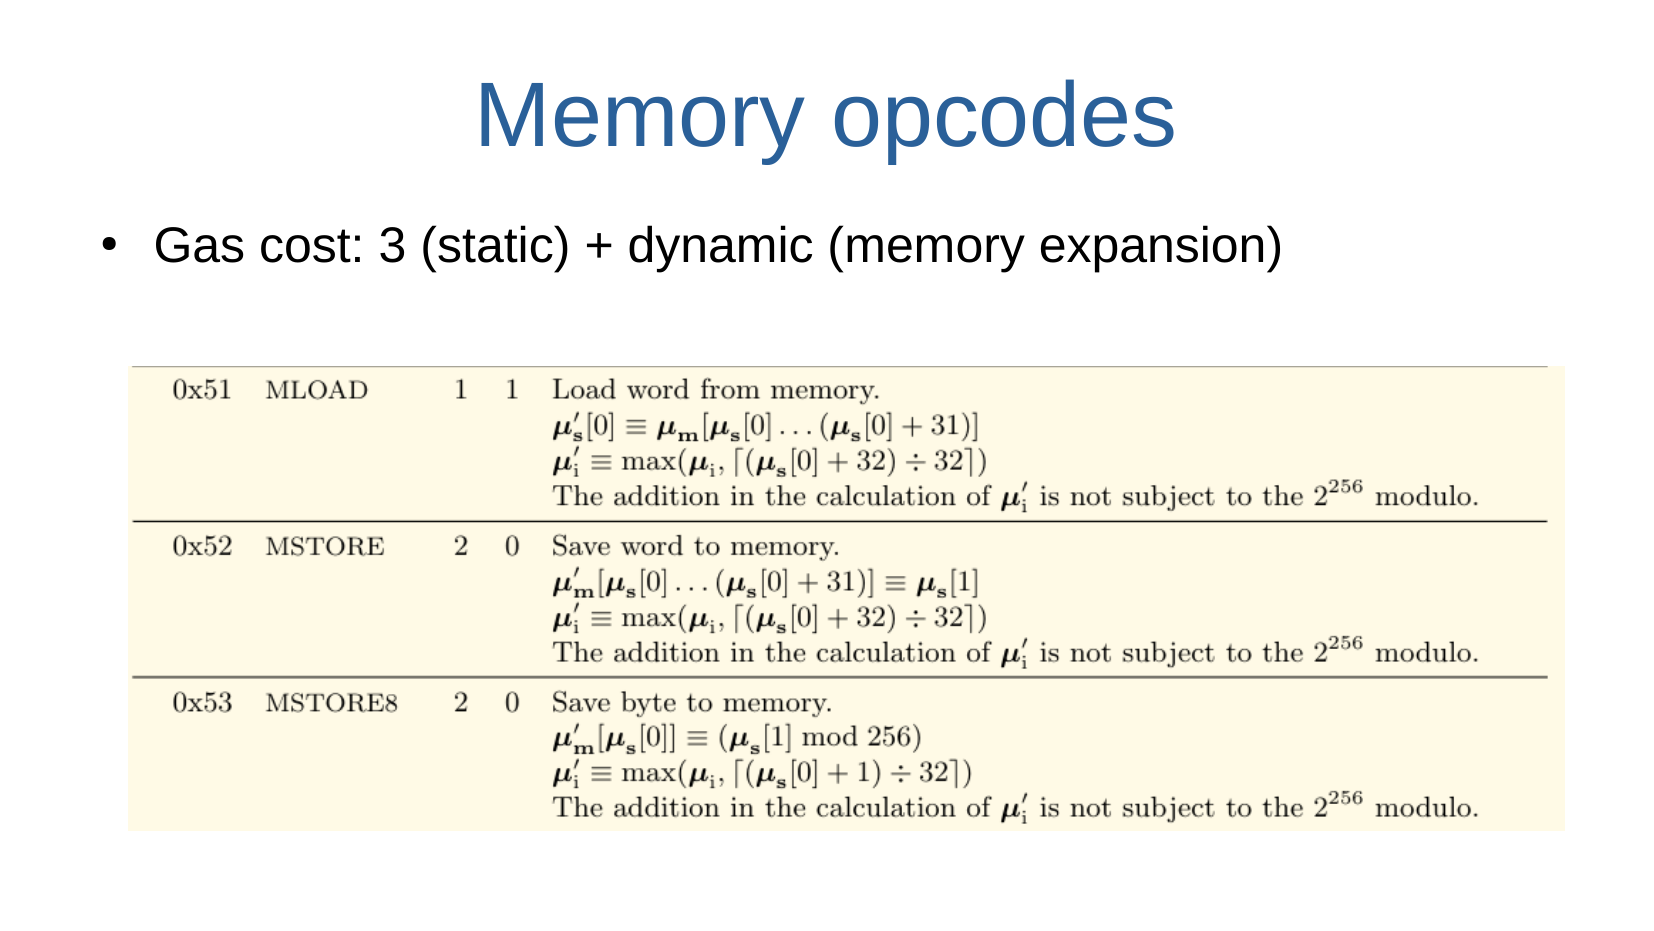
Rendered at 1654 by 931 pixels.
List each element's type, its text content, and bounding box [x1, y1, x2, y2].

picture [128, 413, 1565, 832]
title Memory opcodes [82, 37, 1571, 193]
list Gas cost: 3 (static) + dynamic (memory expansion) [82, 217, 1565, 413]
